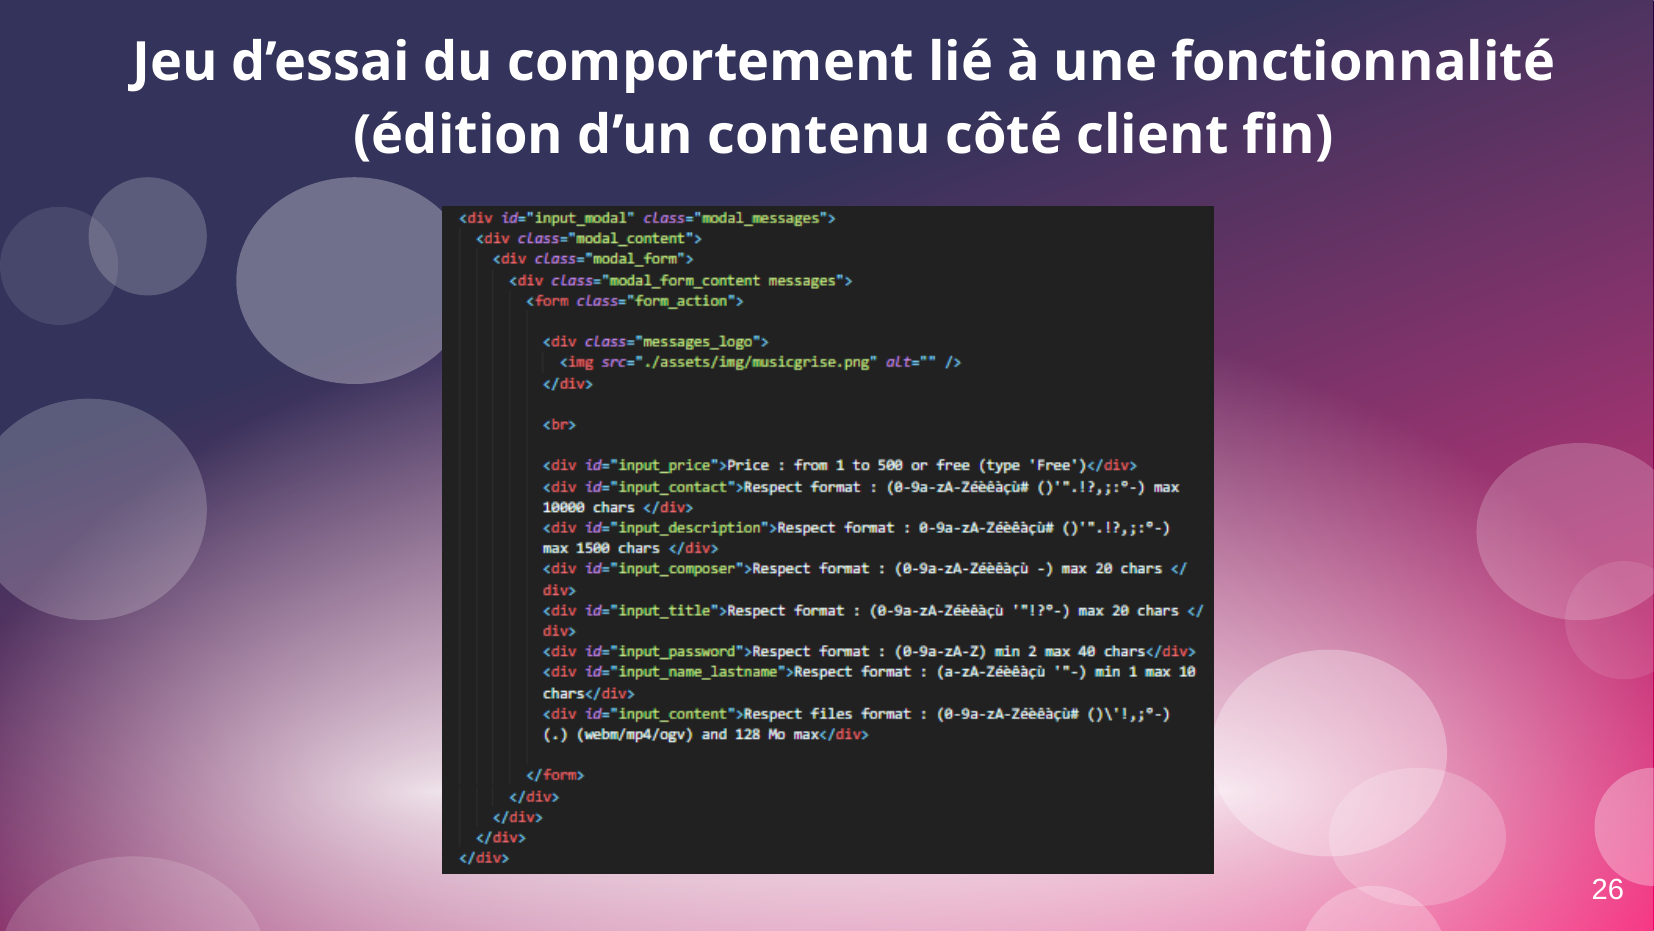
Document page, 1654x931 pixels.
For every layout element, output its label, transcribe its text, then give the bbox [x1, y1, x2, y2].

title Jeu d’essai du comportement lié à une fonctionnalité (édition d’un contenu côté client fin) [88, 14, 1565, 178]
picture [442, 206, 1214, 874]
